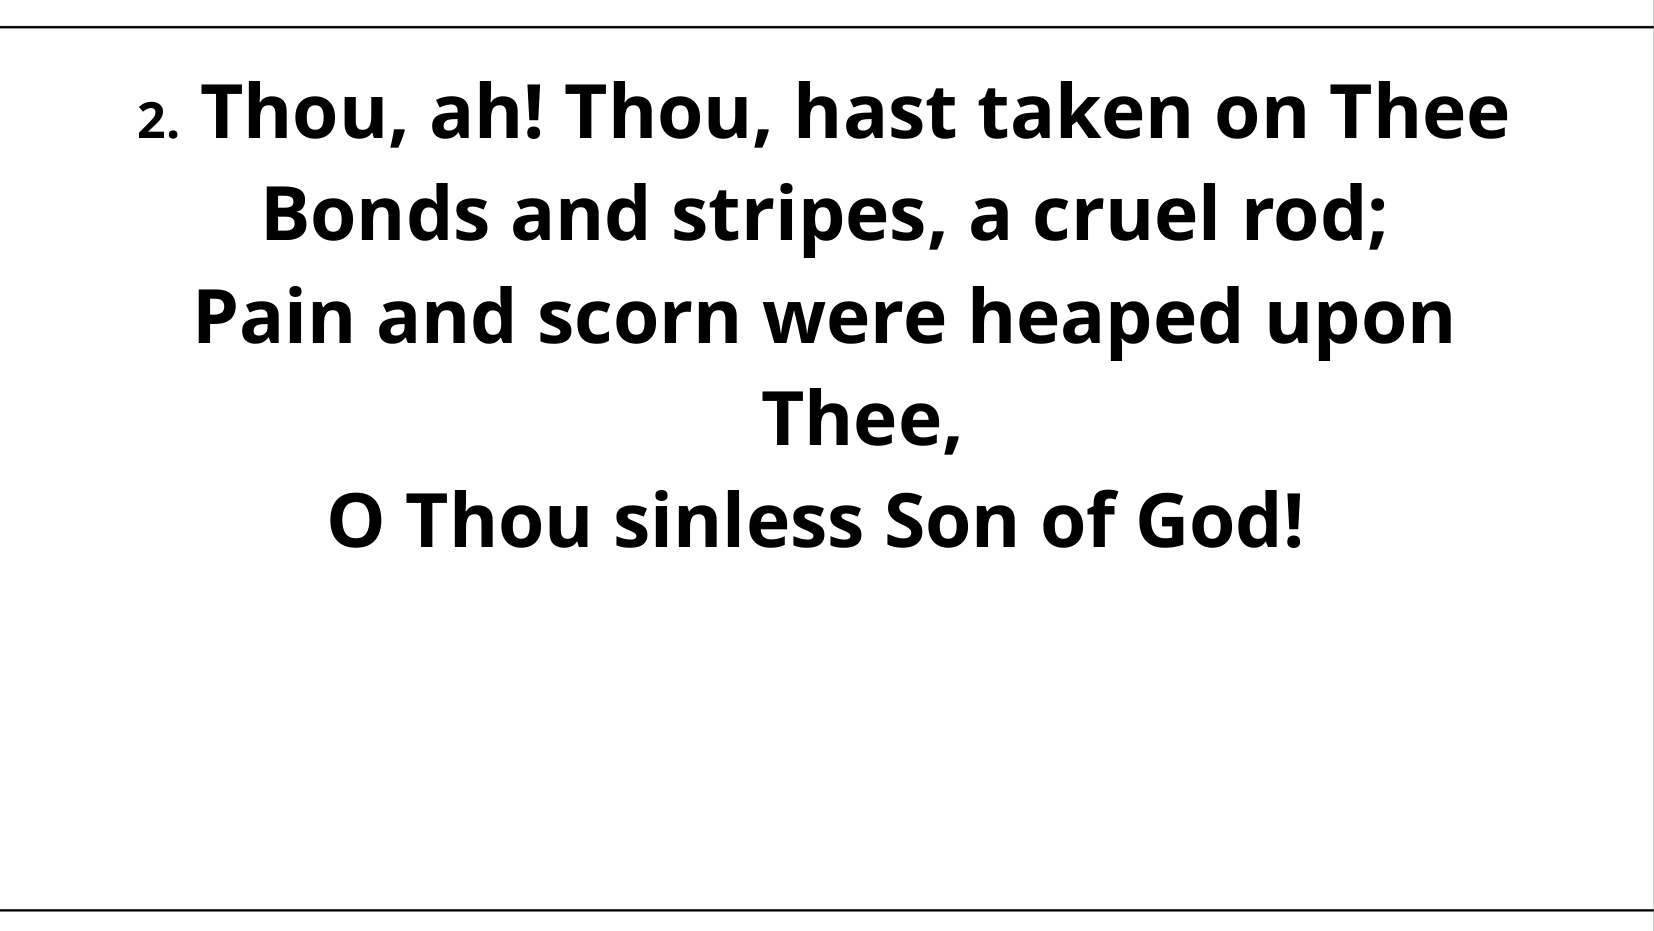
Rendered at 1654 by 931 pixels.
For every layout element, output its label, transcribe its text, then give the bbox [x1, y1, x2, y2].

text_box 2. Thou, ah! Thou, hast taken on Thee Bonds and stripes, a cruel rod; Pain and scorn were heaped upon Thee, O Thou sinless Son of God! [75, 50, 1576, 466]
picture [0, 0, 1654, 931]
